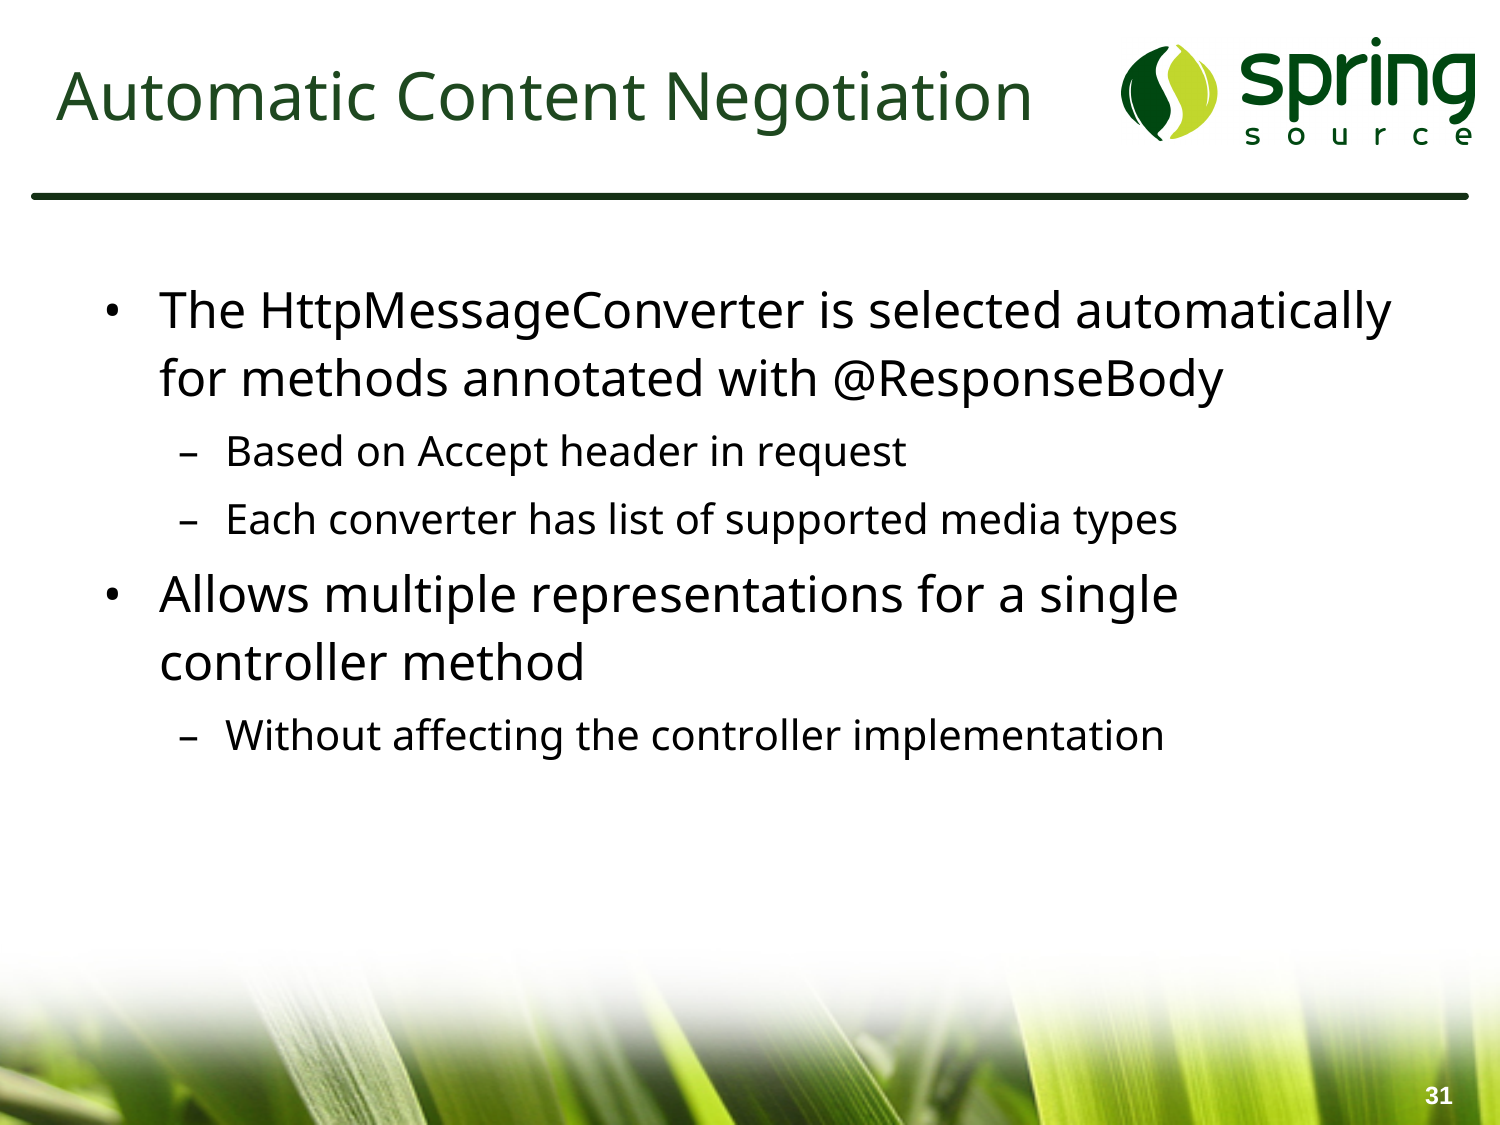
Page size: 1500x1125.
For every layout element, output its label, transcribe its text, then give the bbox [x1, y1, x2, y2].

title Automatic Content Negotiation [56, 13, 1089, 176]
picture [1121, 37, 1475, 145]
list The HttpMessageConverter is selected automatically for methods annotated with @ResponseBody Based on Accept header in request Each converter has list of supported media types Allows multiple representations for a single controller method Without affecting the controller implementation [103, 275, 1394, 1003]
picture [0, 944, 1500, 1125]
